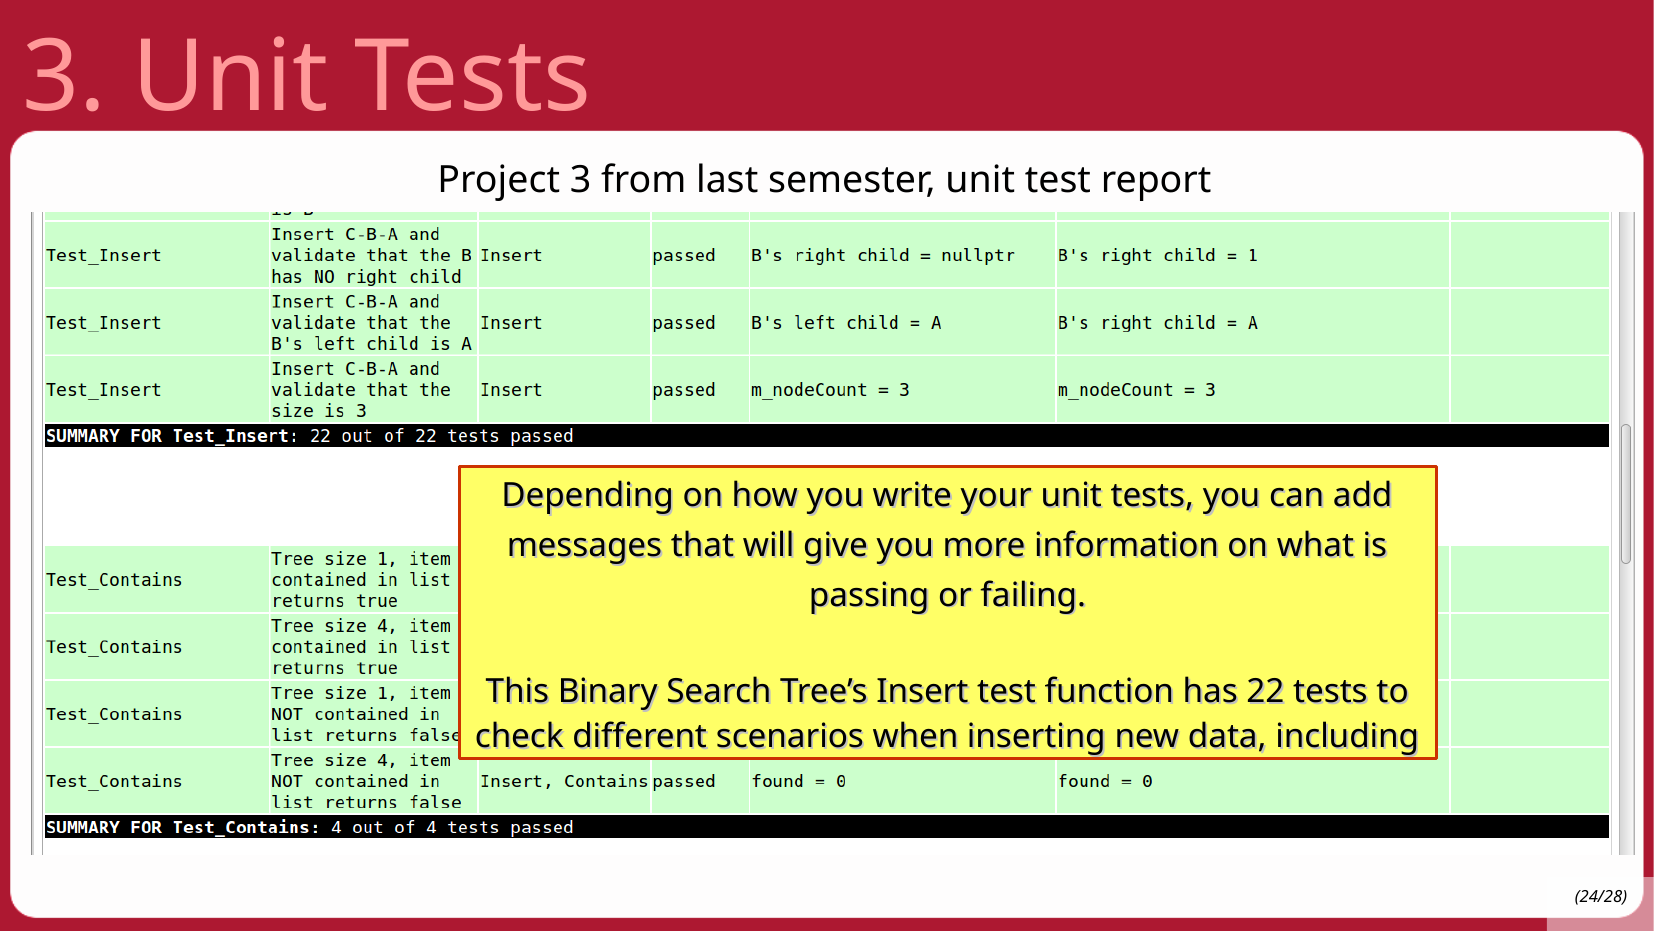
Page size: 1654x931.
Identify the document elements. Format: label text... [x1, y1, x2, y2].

text_box (<number>/28) [1546, 877, 1654, 931]
picture [0, 0, 1654, 931]
text_box Depending on how you write your unit tests, you can add messages that will give you more information on what is passing or failing. This Binary Search Tree’s Insert test function has 22 tests to check different scenarios when inserting new data, including checking if the size is incremented correctly, and if the node’s children are updated correctly. [459, 466, 1437, 759]
text_box Project 3 from last semester, unit test report [28, 145, 1622, 203]
title 3. Unit Tests [22, 7, 1511, 136]
